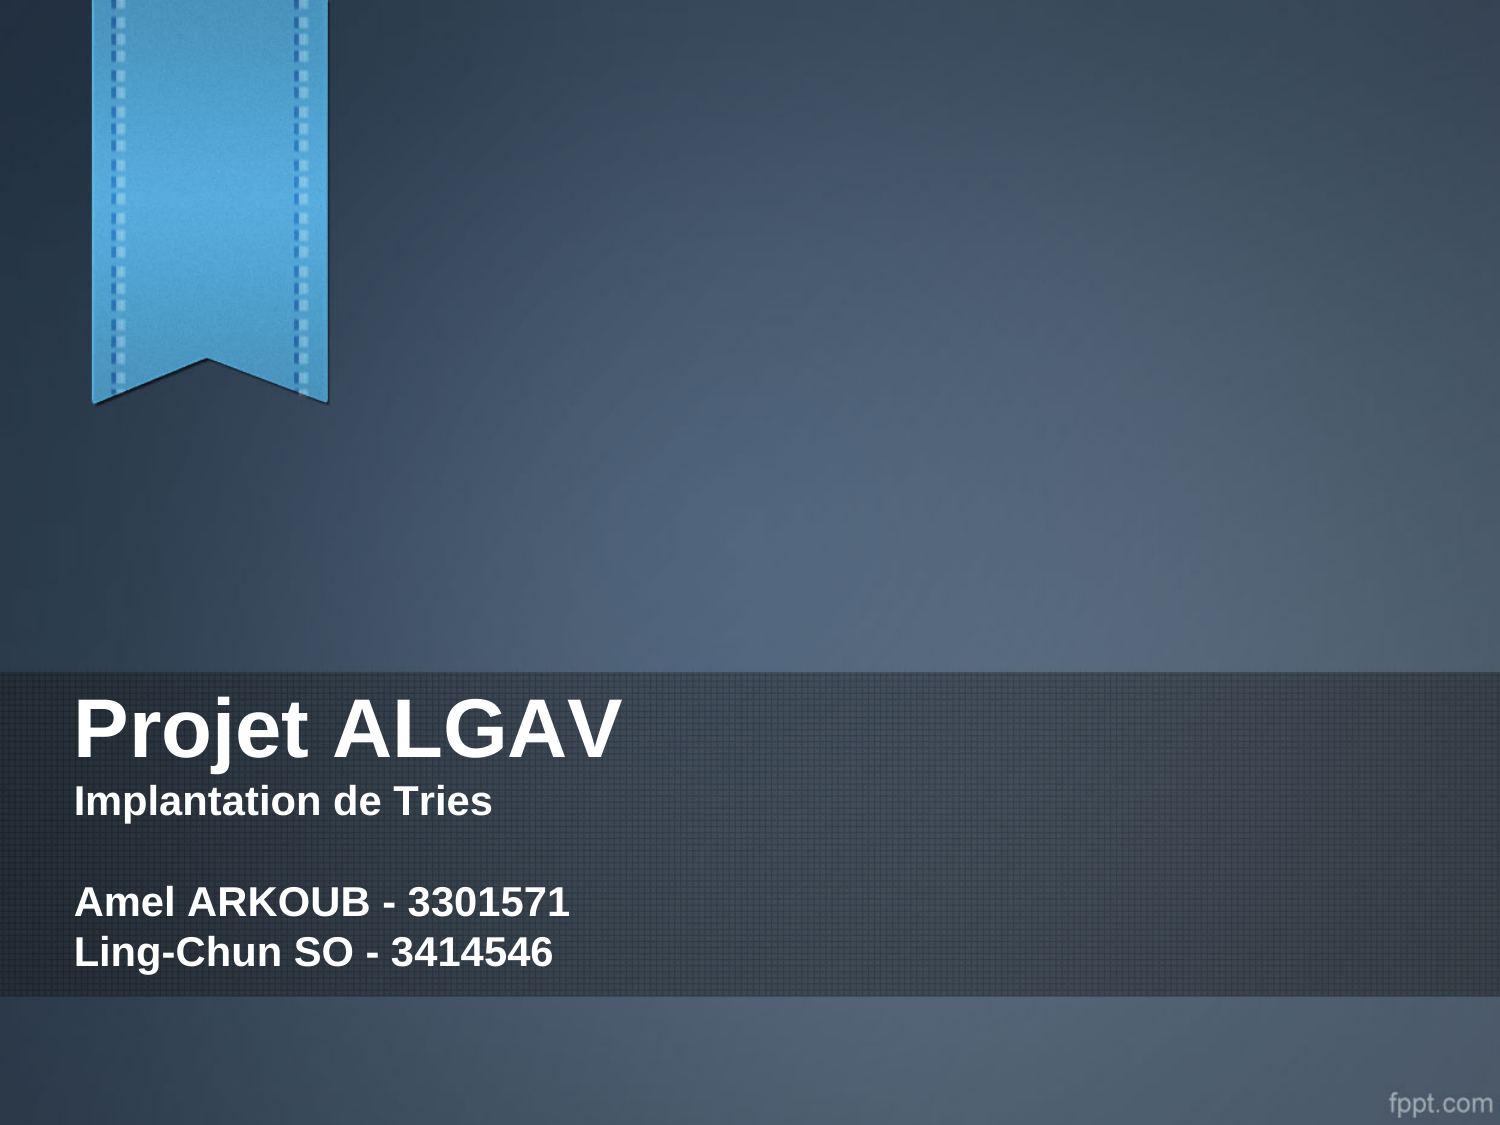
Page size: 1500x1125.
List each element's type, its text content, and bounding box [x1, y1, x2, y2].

picture [0, 0, 1500, 1125]
title Projet ALGAV Implantation de Tries Amel ARKOUB - 3301571 Ling-Chun SO - 3414546 [59, 666, 1164, 756]
